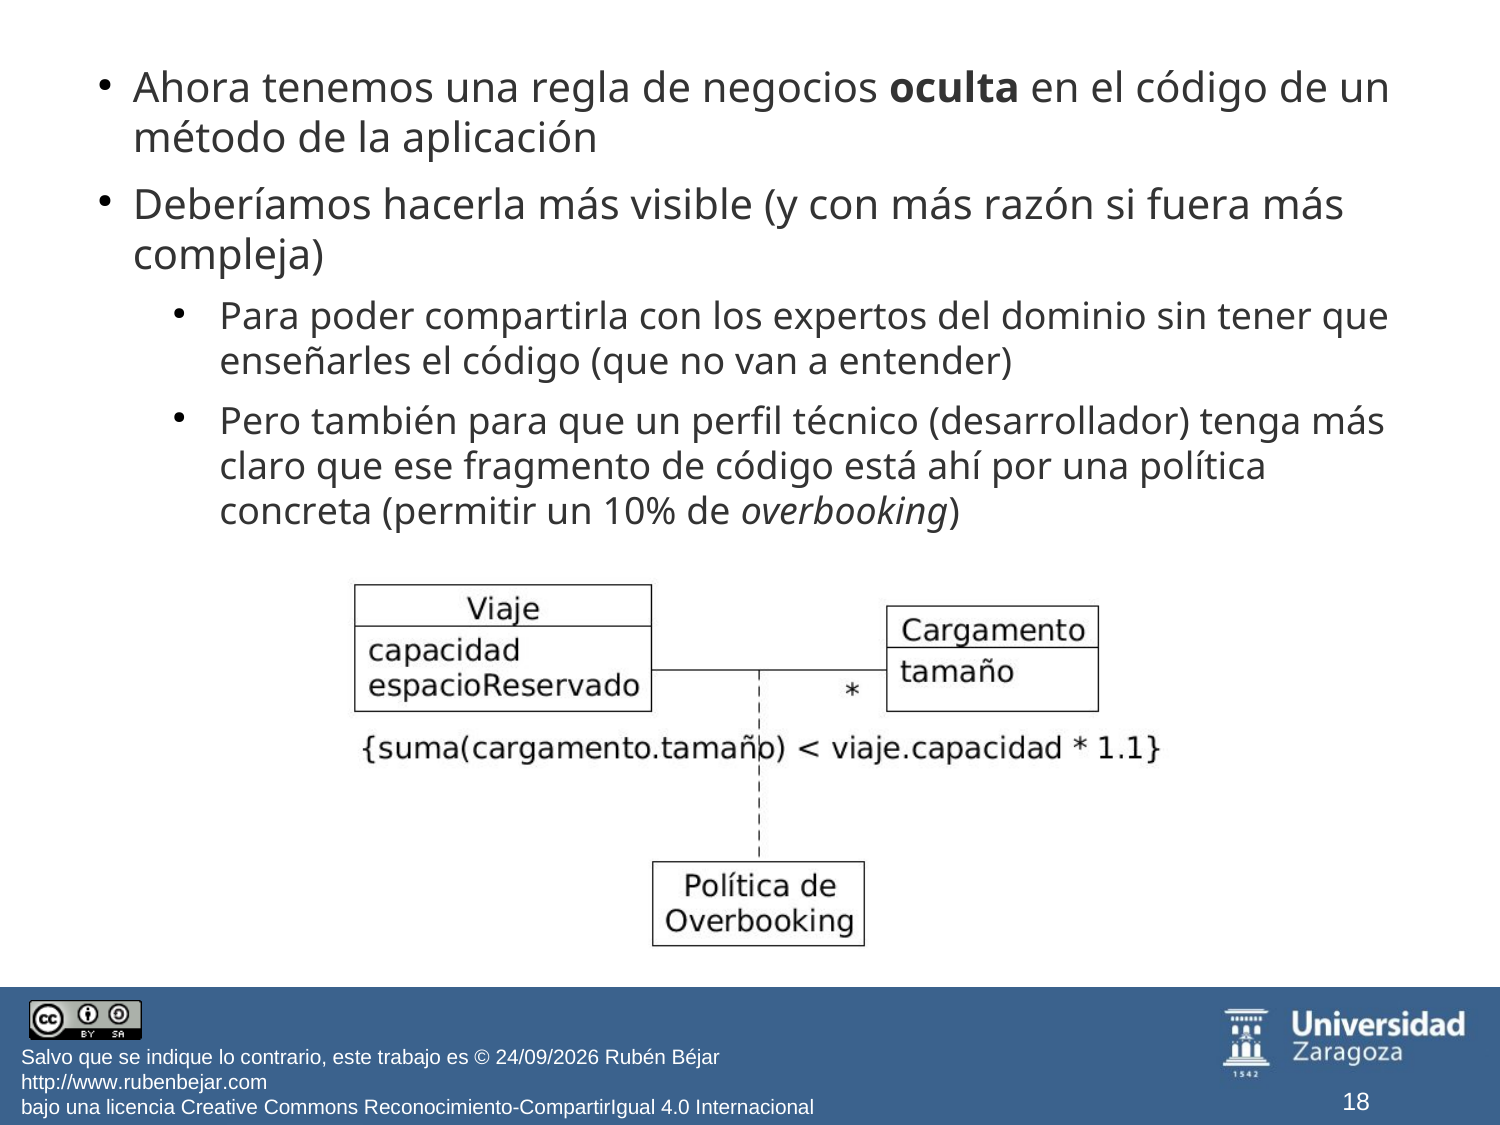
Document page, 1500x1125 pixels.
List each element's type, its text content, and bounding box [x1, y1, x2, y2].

picture [328, 568, 1178, 969]
picture [0, 987, 1500, 1125]
list Ahora tenemos una regla de negocios oculta en el código de un método de la aplicación Deberíamos hacerla más visible (y con más razón si fuera más compleja) Para poder compartirla con los expertos del dominio sin tener que enseñarles el código (que no van a entender) Pero también para que un perfil técnico (desarrollador) tenga más claro que ese fragmento de código está ahí por una política concreta (permitir un 10% de overbooking) [82, 53, 1418, 532]
